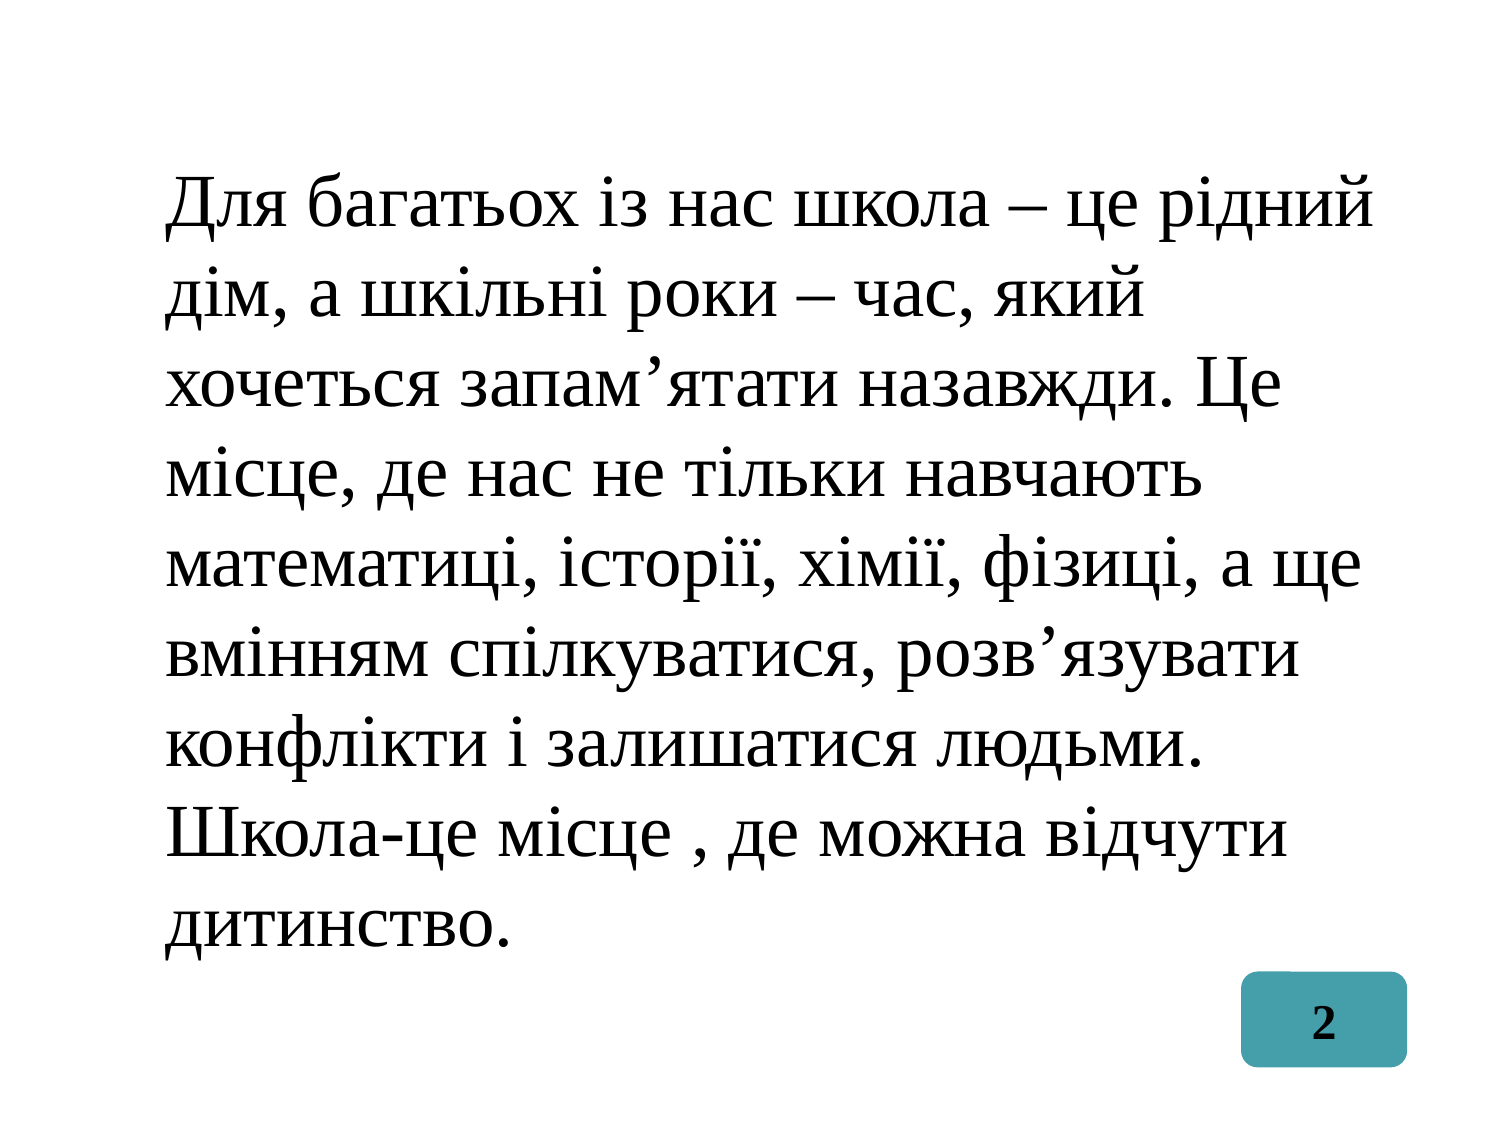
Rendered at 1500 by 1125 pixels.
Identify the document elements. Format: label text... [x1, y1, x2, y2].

title Для багатьох із нас школа – це рідний дім, а шкільні роки – час, який хочеться запам’ятати назавжди. Це місце, де нас не тільки навчають математиці, історії, хімії, фізиці, а ще вмінням спілкуватися, розв’язувати конфлікти і залишатися людьми. Школа-це місце , де можна відчути дитинство. [150, 45, 1425, 1067]
text_box 2 [1242, 972, 1407, 1067]
